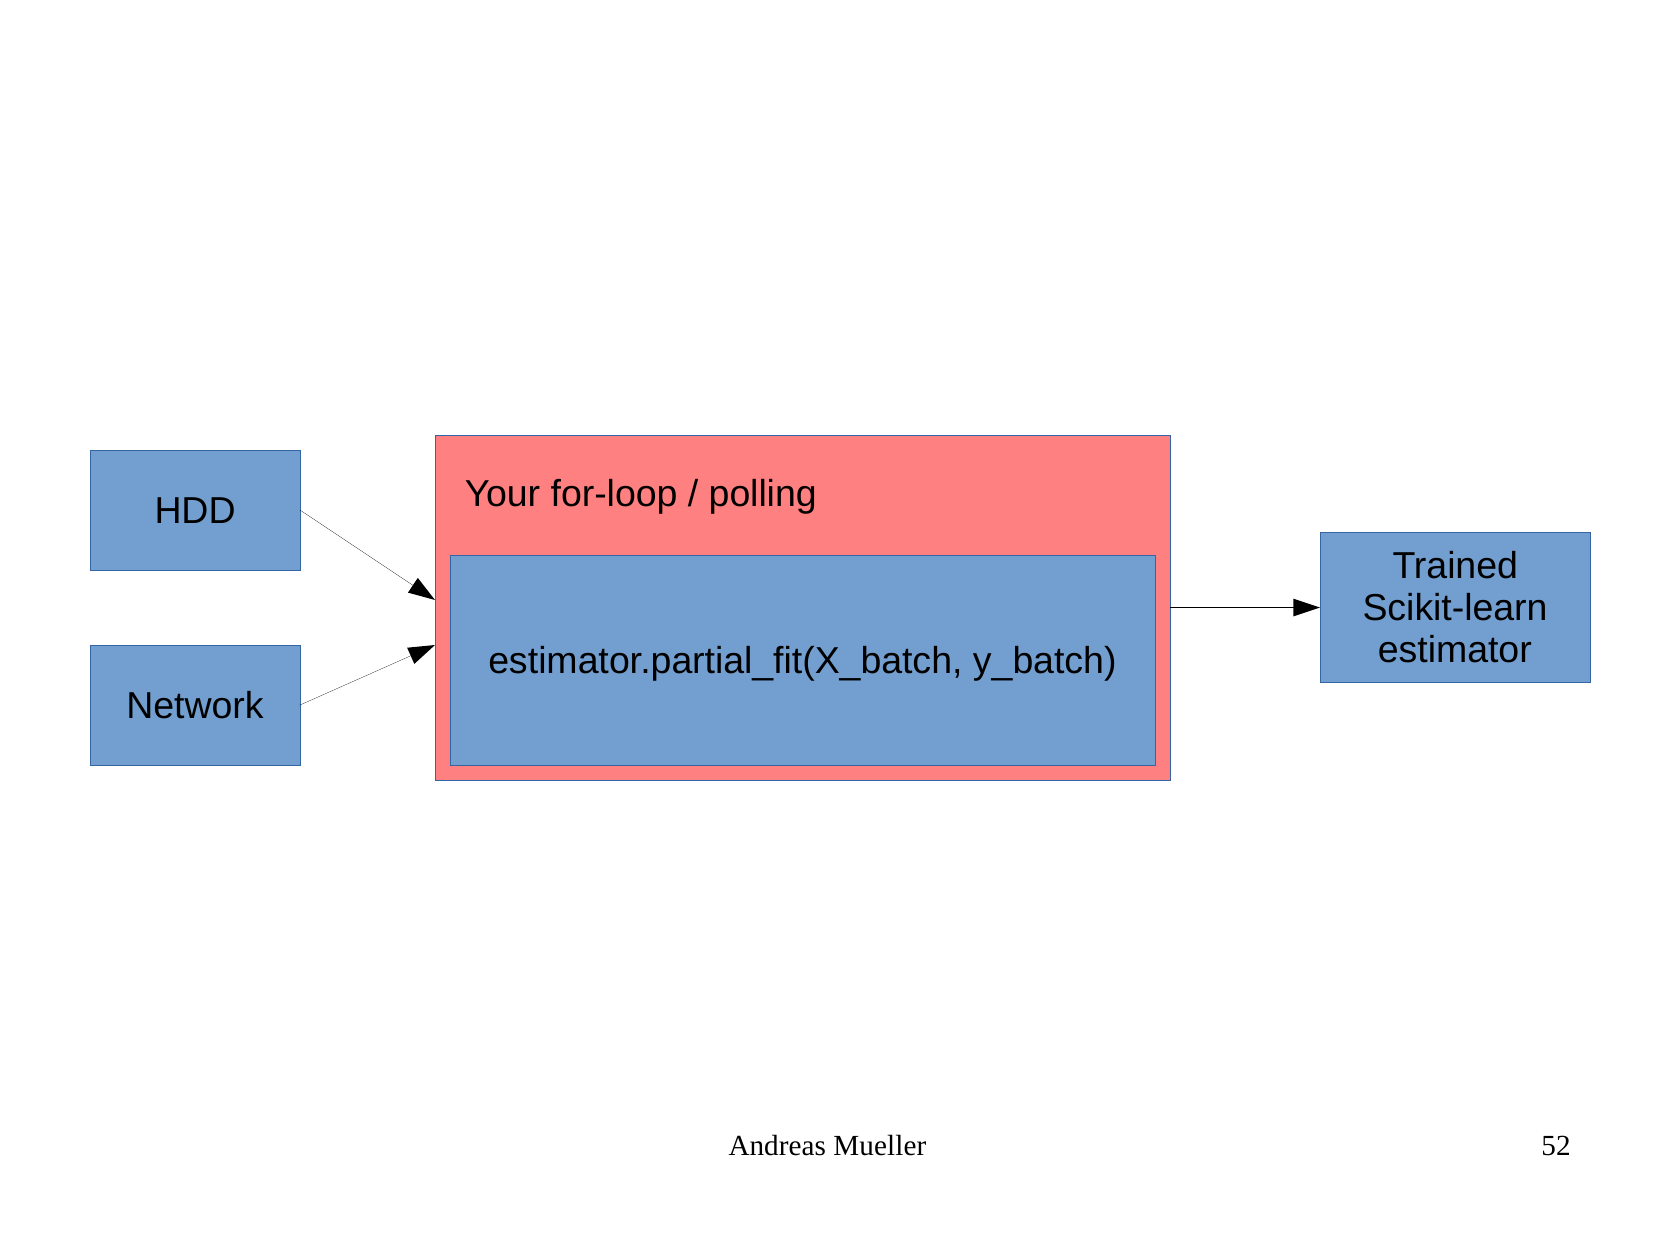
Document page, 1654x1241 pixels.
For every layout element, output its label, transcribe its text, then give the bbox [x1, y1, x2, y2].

text_box Trained Scikit-learn estimator [1320, 532, 1591, 683]
text_box HDD [90, 450, 301, 571]
text_box Your for-loop / polling [450, 465, 1111, 564]
text_box Network [90, 645, 301, 766]
text_box estimator.partial_fit(X_batch, y_batch) [450, 555, 1156, 766]
text_box [435, 435, 1171, 781]
